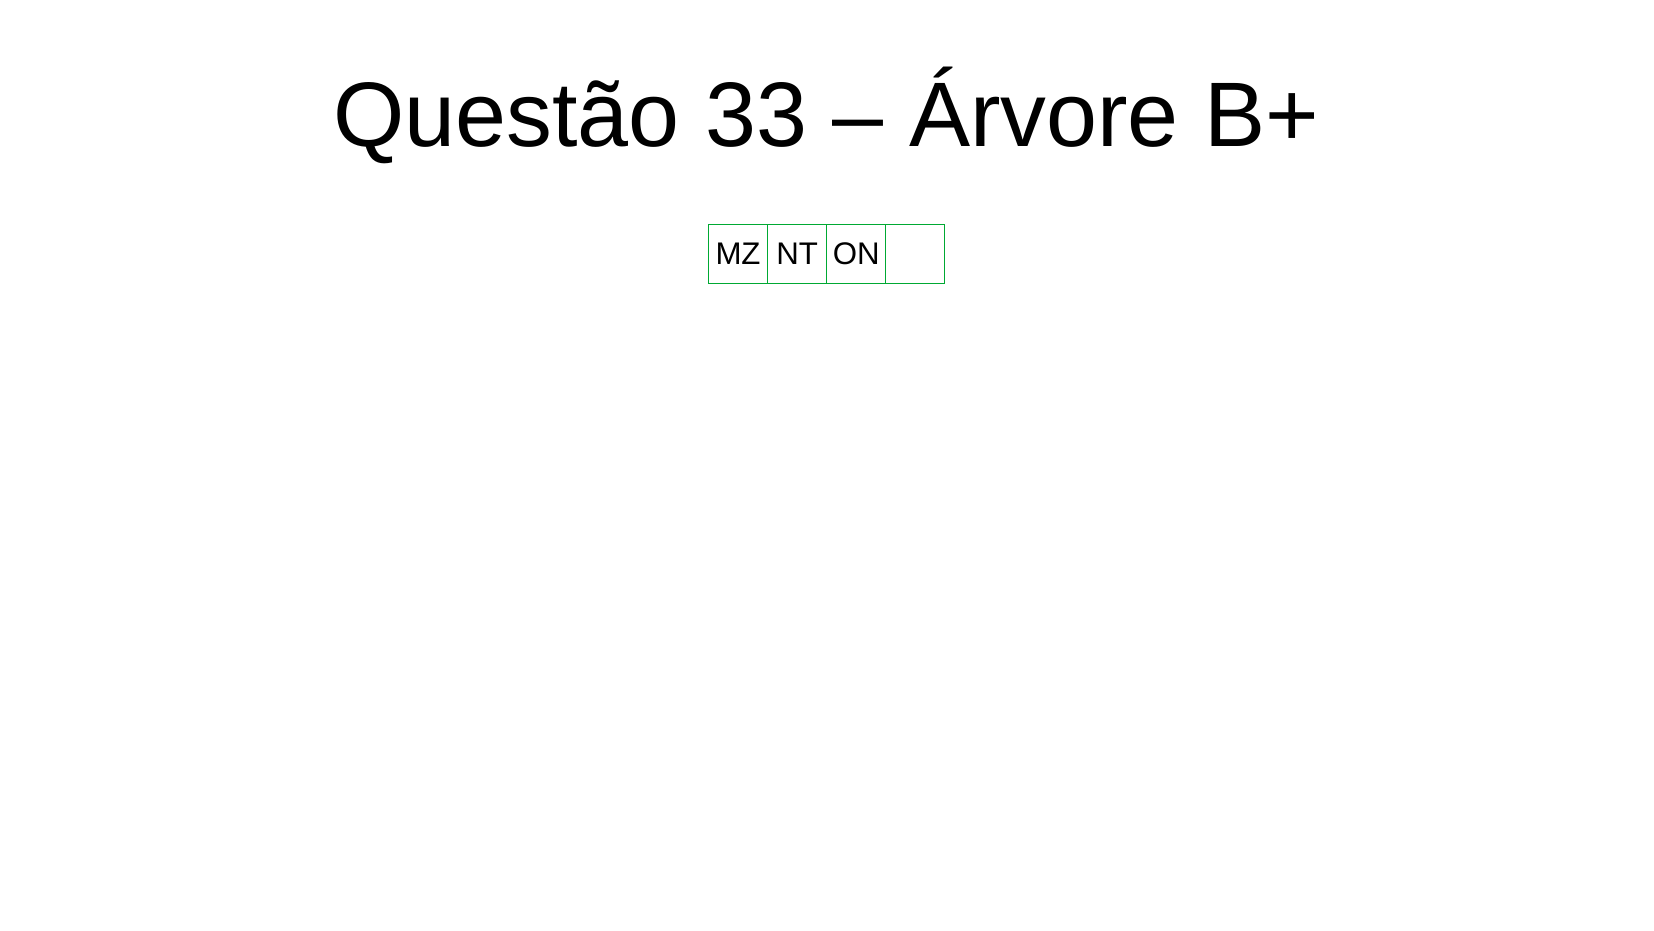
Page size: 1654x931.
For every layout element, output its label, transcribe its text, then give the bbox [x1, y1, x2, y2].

title Questão 33 – Árvore B+ [82, 37, 1571, 193]
text_box ON [826, 224, 885, 284]
text_box [885, 224, 945, 284]
text_box NT [767, 224, 826, 284]
text_box MZ [708, 224, 767, 284]
